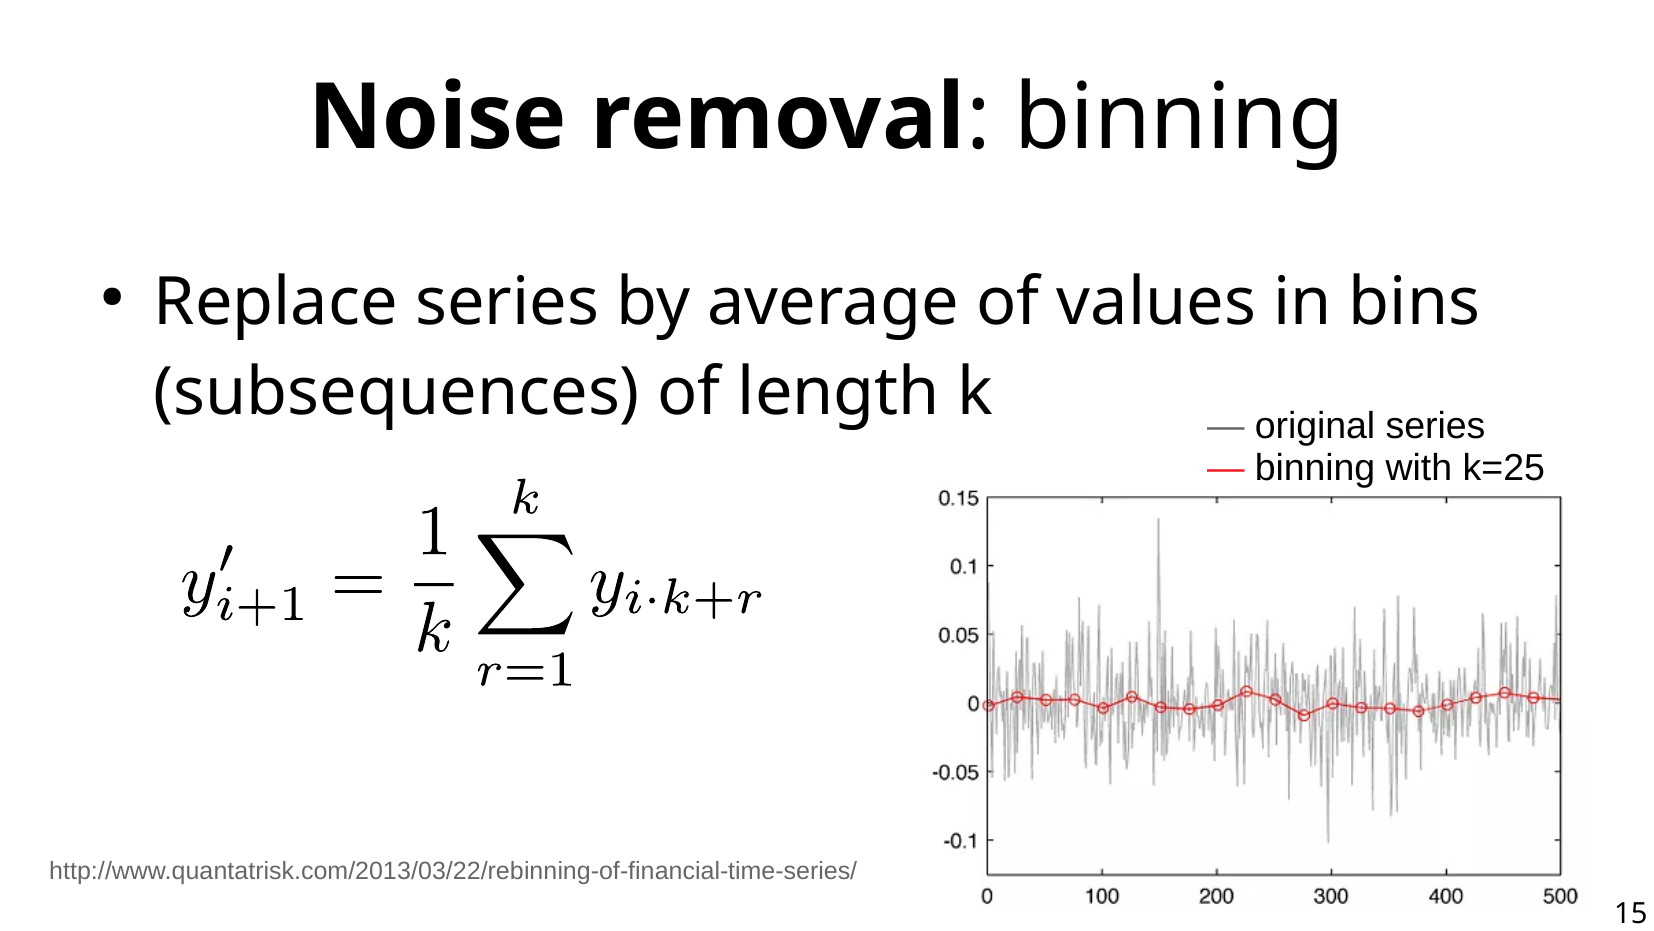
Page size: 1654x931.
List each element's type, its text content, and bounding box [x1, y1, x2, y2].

text_box http://www.quantatrisk.com/2013/03/22/rebinning-of-financial-time-series/ [34, 849, 1273, 907]
title Noise removal: binning [82, 1, 1571, 226]
picture [924, 473, 1587, 910]
list Replace series by average of values in bins (subsequences) of length k [82, 253, 1571, 793]
text_box — original series — binning with k=25 [1192, 397, 1570, 496]
text_box [180, 478, 764, 687]
